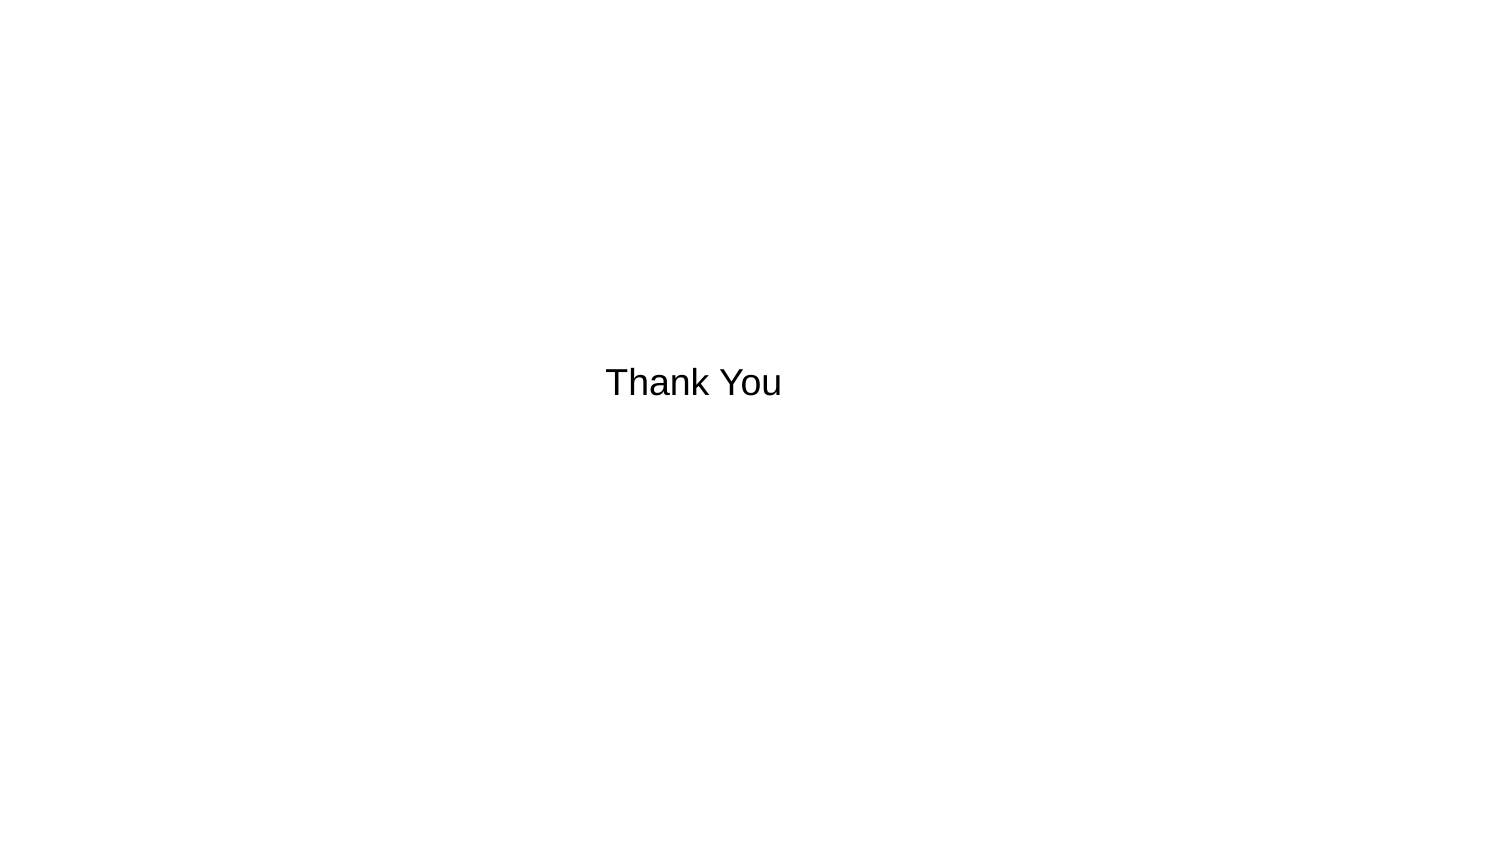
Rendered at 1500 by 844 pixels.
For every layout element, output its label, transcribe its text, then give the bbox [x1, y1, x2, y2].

text_box Thank You [590, 354, 797, 412]
